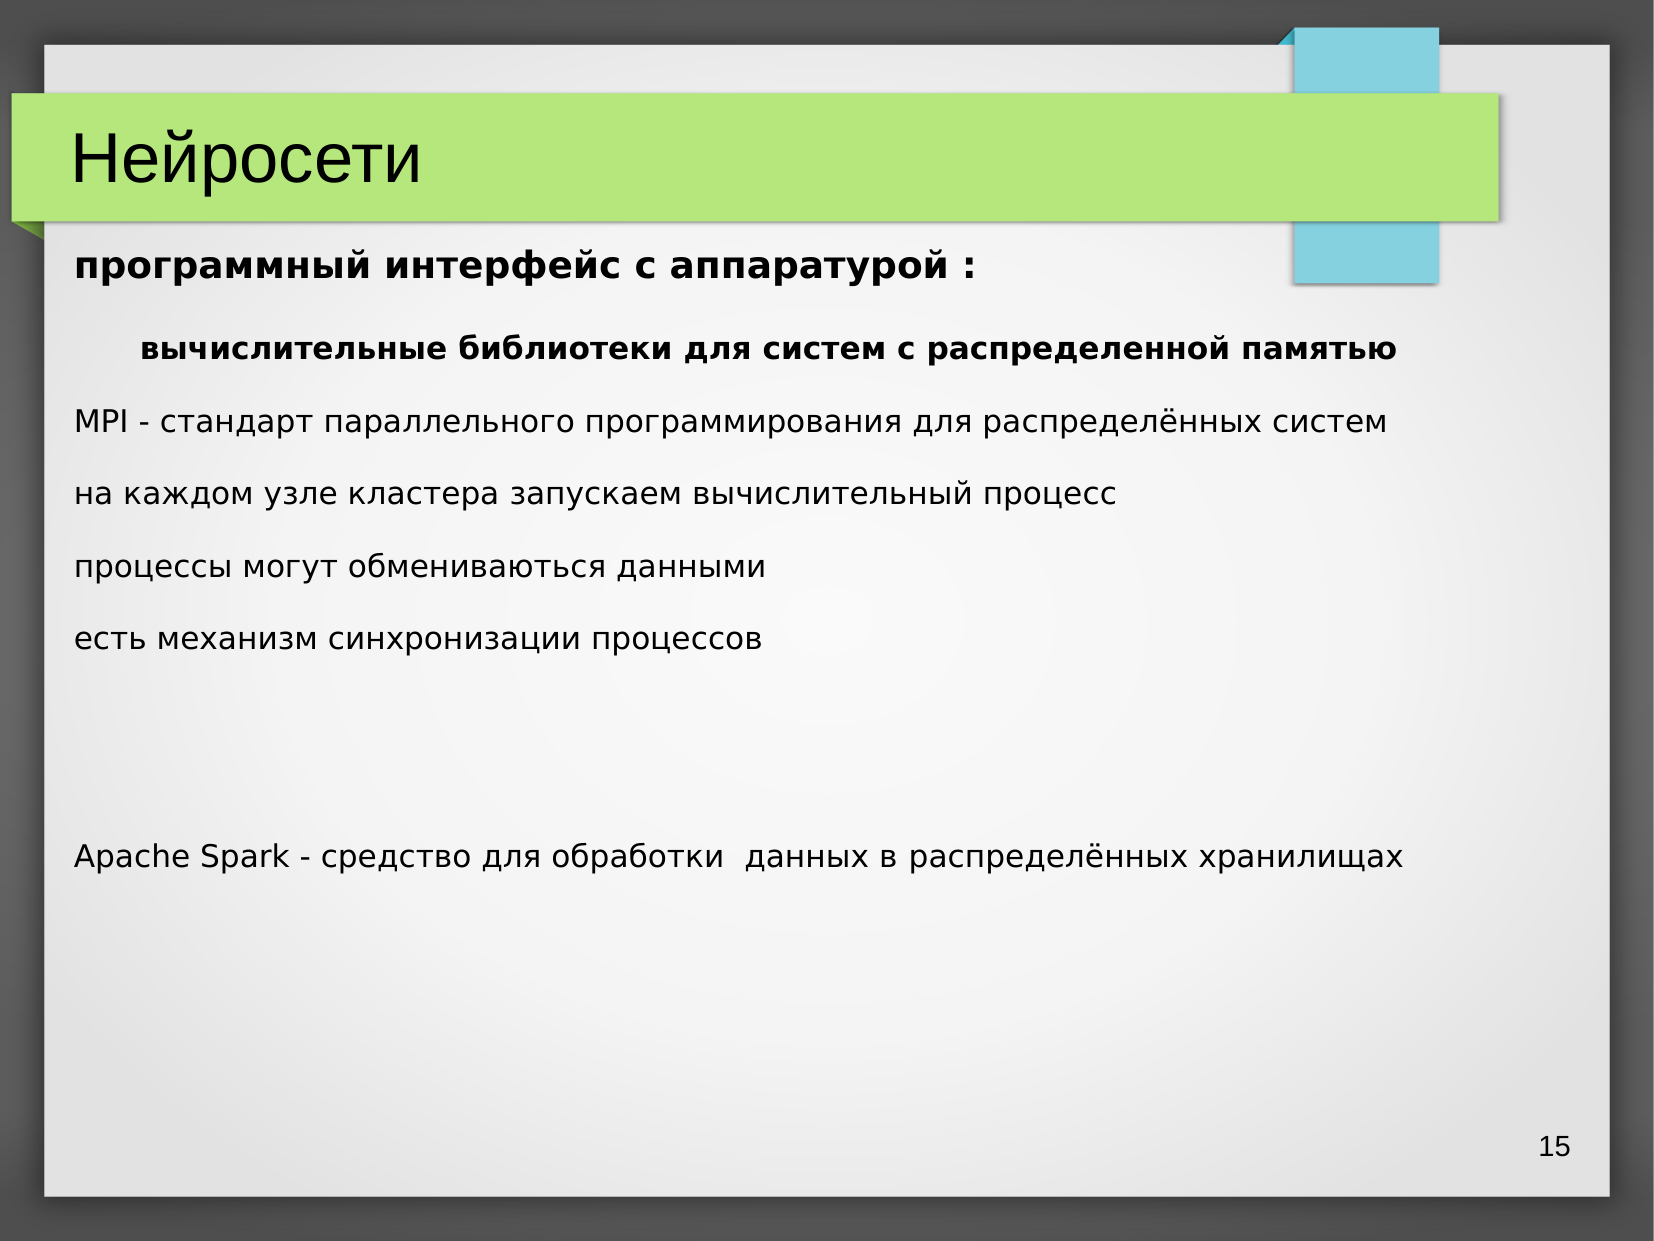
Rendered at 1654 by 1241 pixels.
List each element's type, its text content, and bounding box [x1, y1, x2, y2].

title Нейросети [70, 118, 1205, 199]
text_box программный интерфейс с аппаратурой : вычислительные библиотеки для систем с распределенной памятью MPI - стандарт параллельного программирования для распределённых систем на каждом узле кластера запускаем вычислительный процесс процессы могут обмениваються данными есть механизм синхронизации процессов Apache Spark - средство для обработки данных в распределённых хранилищах [59, 236, 1583, 1100]
picture [0, 0, 1654, 1241]
